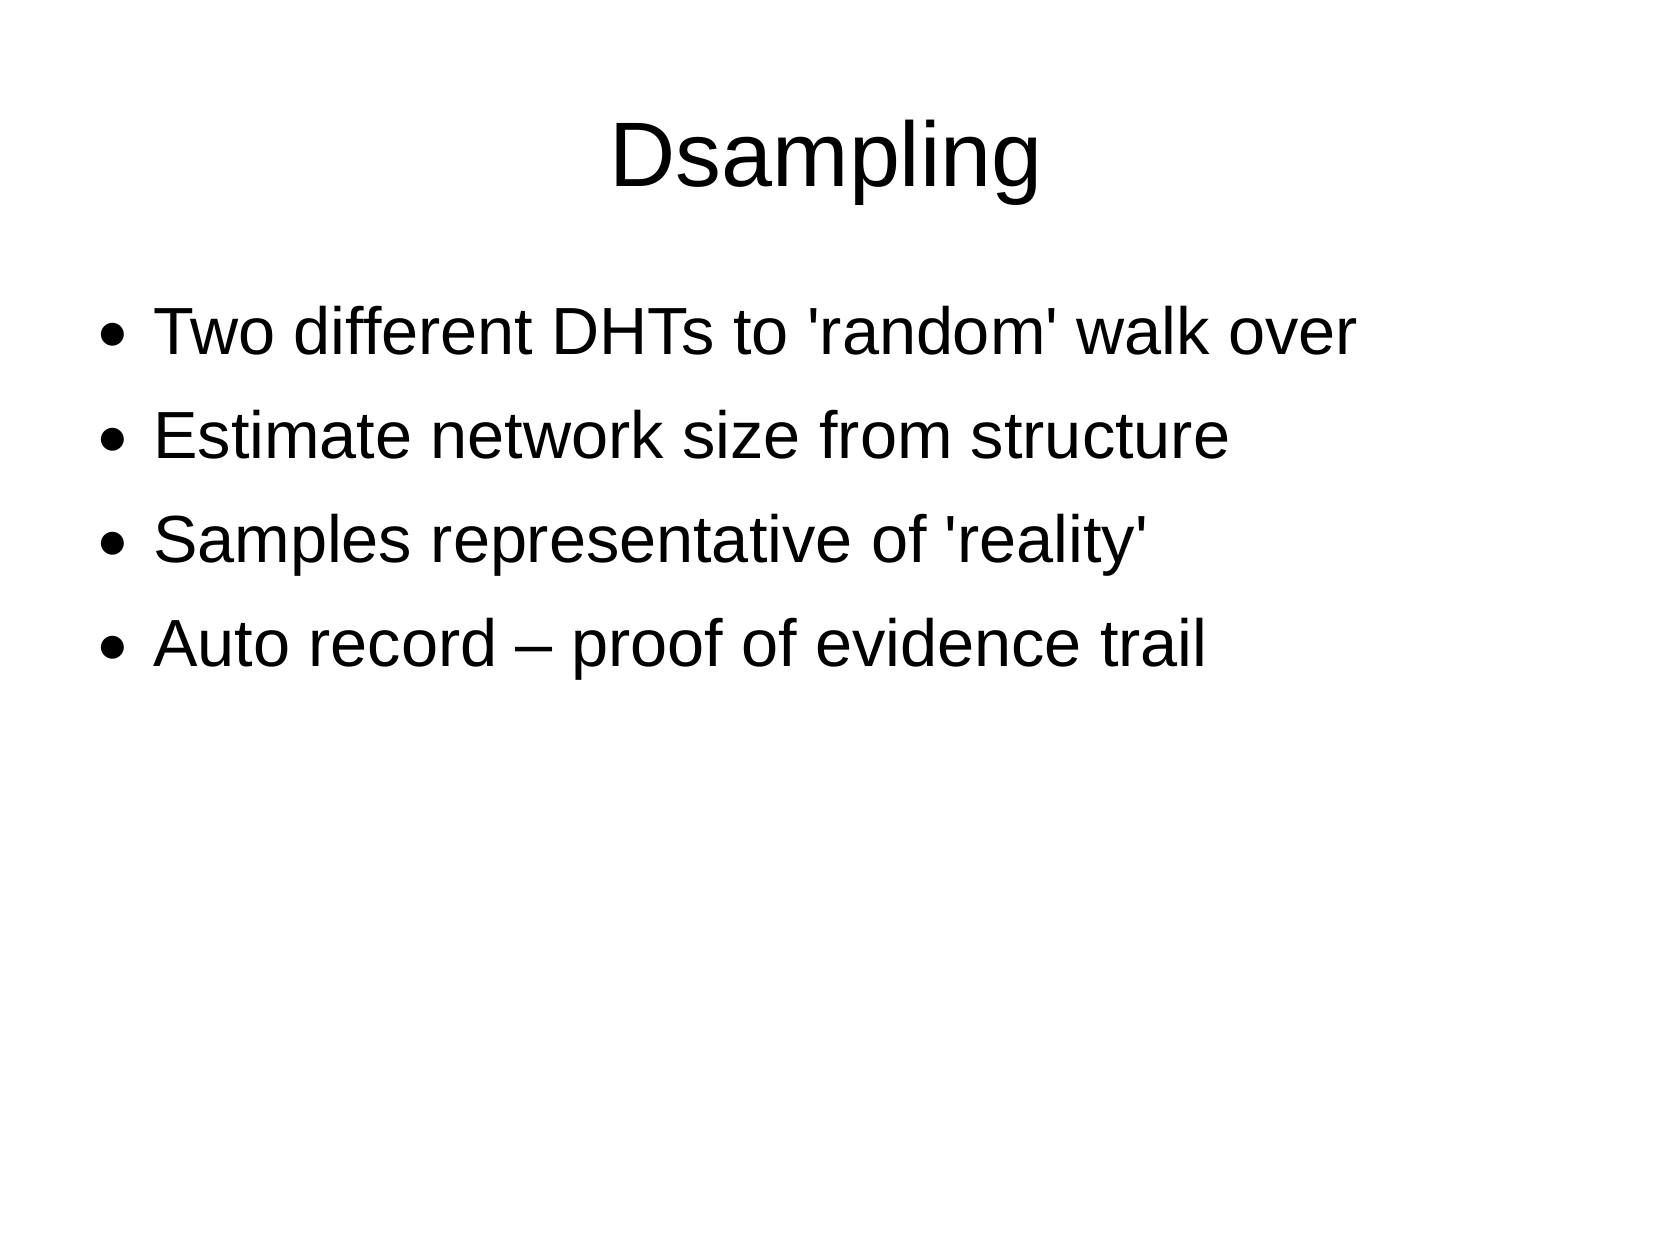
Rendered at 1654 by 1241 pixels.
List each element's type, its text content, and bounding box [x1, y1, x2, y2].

title Dsampling [82, 49, 1571, 257]
list Two different DHTs to 'random' walk over Estimate network size from structure Samples representative of 'reality' Auto record – proof of evidence trail [82, 290, 1571, 1010]
